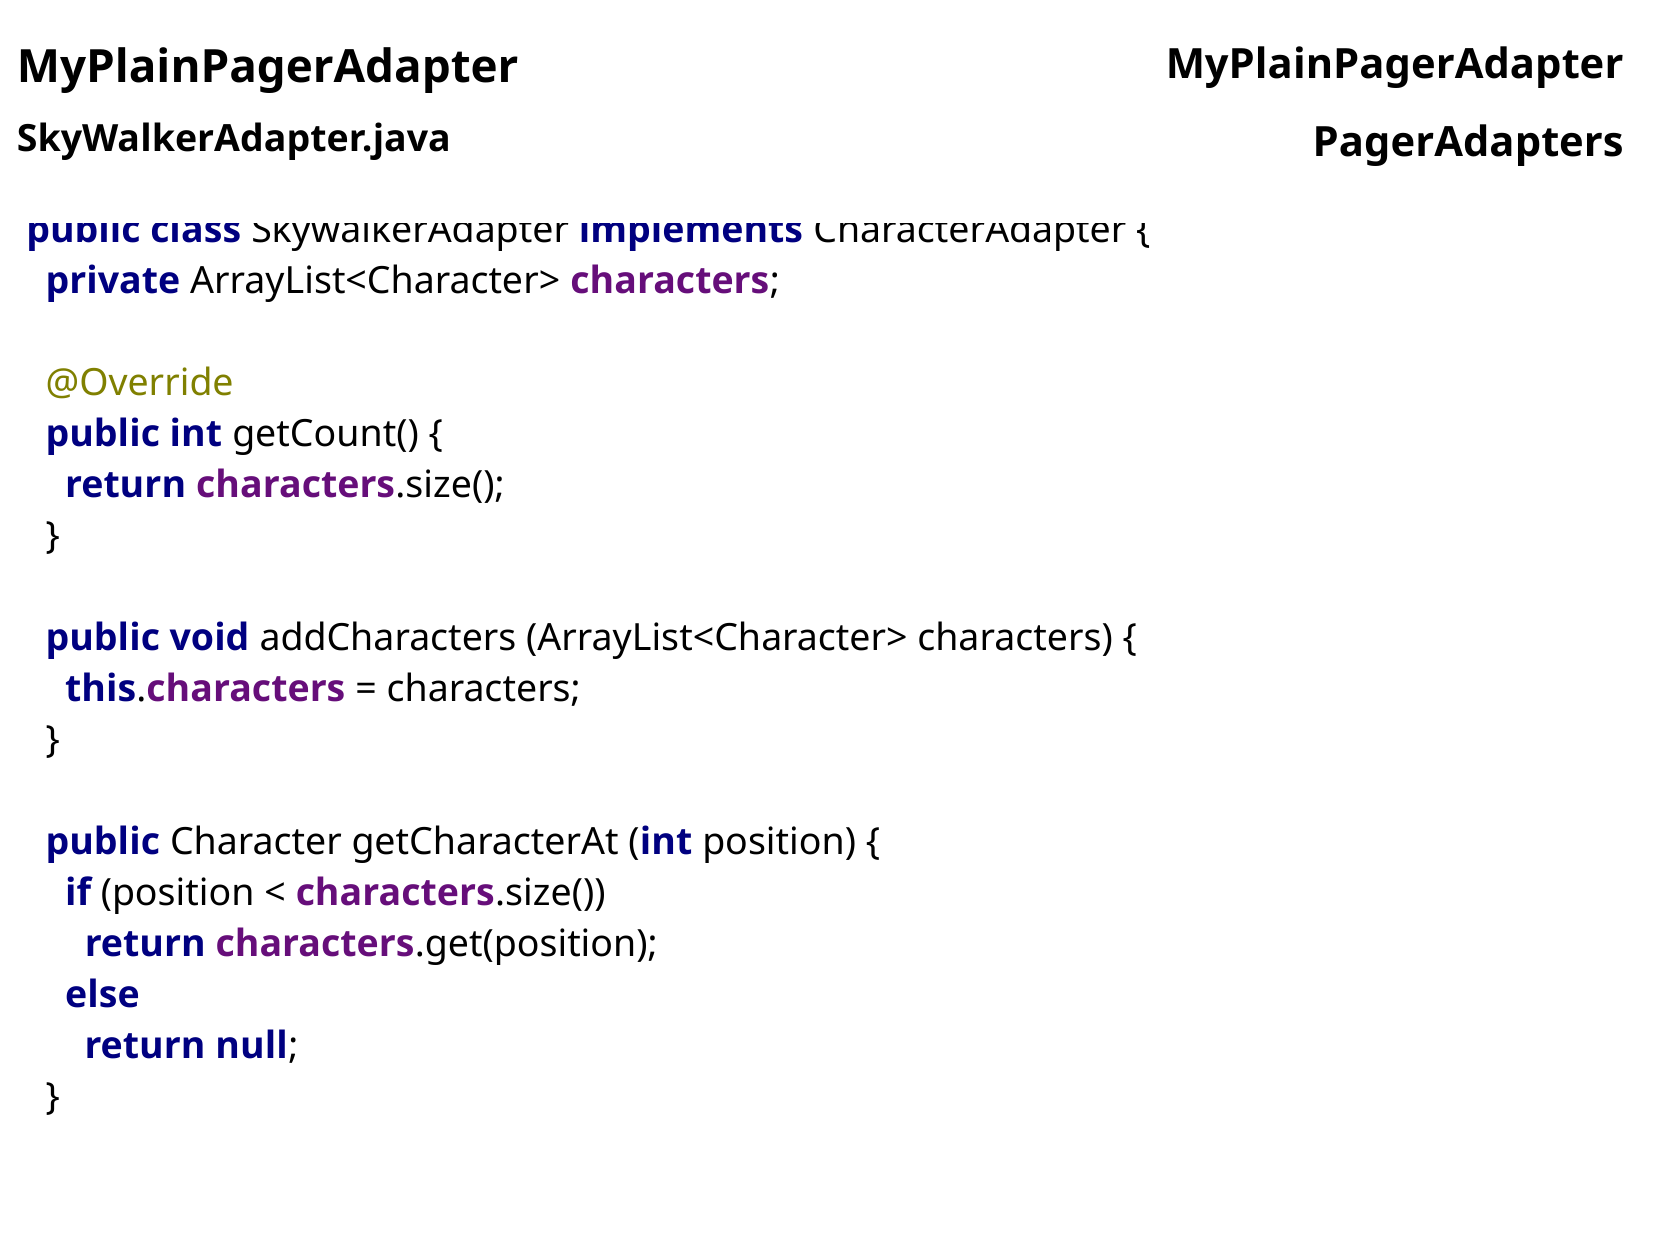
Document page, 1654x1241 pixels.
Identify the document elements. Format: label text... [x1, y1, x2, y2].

table_header MyPlainPagerAdapter [1087, 27, 1638, 104]
table_cell PagerAdapters [1087, 105, 1638, 222]
table_header MyPlainPagerAdapter [3, 27, 1086, 104]
table_cell SkyWalkerAdapter.java [3, 105, 1086, 222]
text_box public class SkywalkerAdapter implements CharacterAdapter { private ArrayList<Character> characters; @Override public int getCount() { return characters.size(); } public void addCharacters (ArrayList<Character> characters) { this.characters = characters; } public Character getCharacterAt (int position) { if (position < characters.size()) return characters.get(position); else return null; } [11, 223, 1621, 1222]
